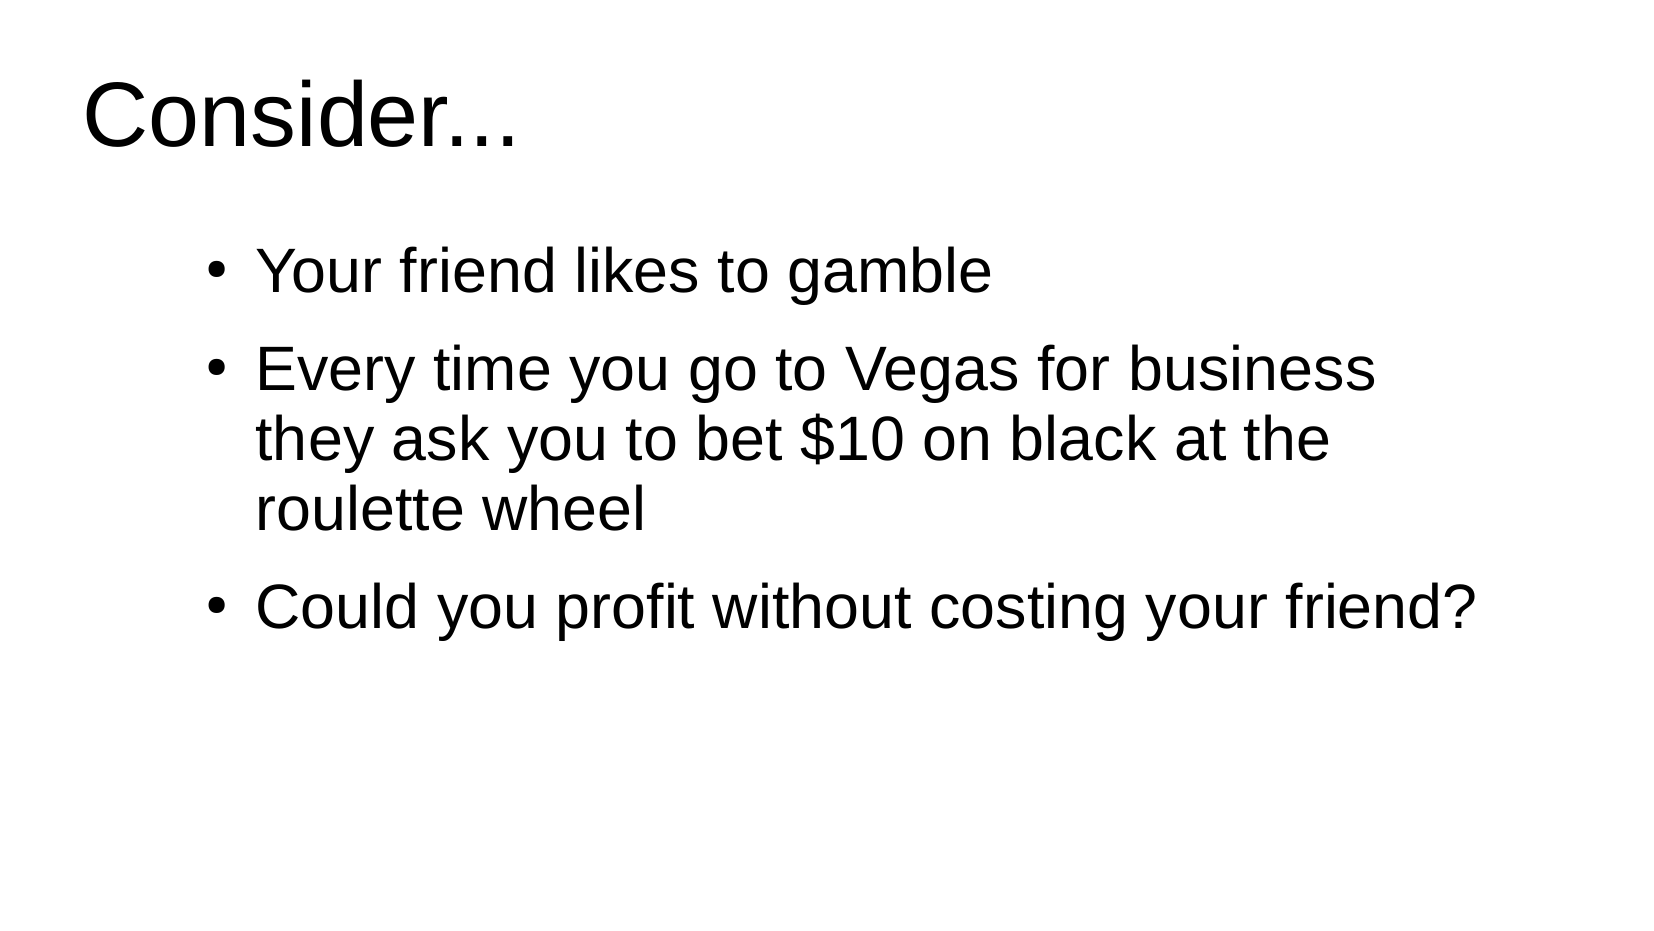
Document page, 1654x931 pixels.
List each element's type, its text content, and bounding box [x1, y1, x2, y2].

list Your friend likes to gamble Every time you go to Vegas for business they ask you to bet $10 on black at the roulette wheel Could you profit without costing your friend? [188, 236, 1489, 709]
title Consider... [82, 37, 1571, 193]
